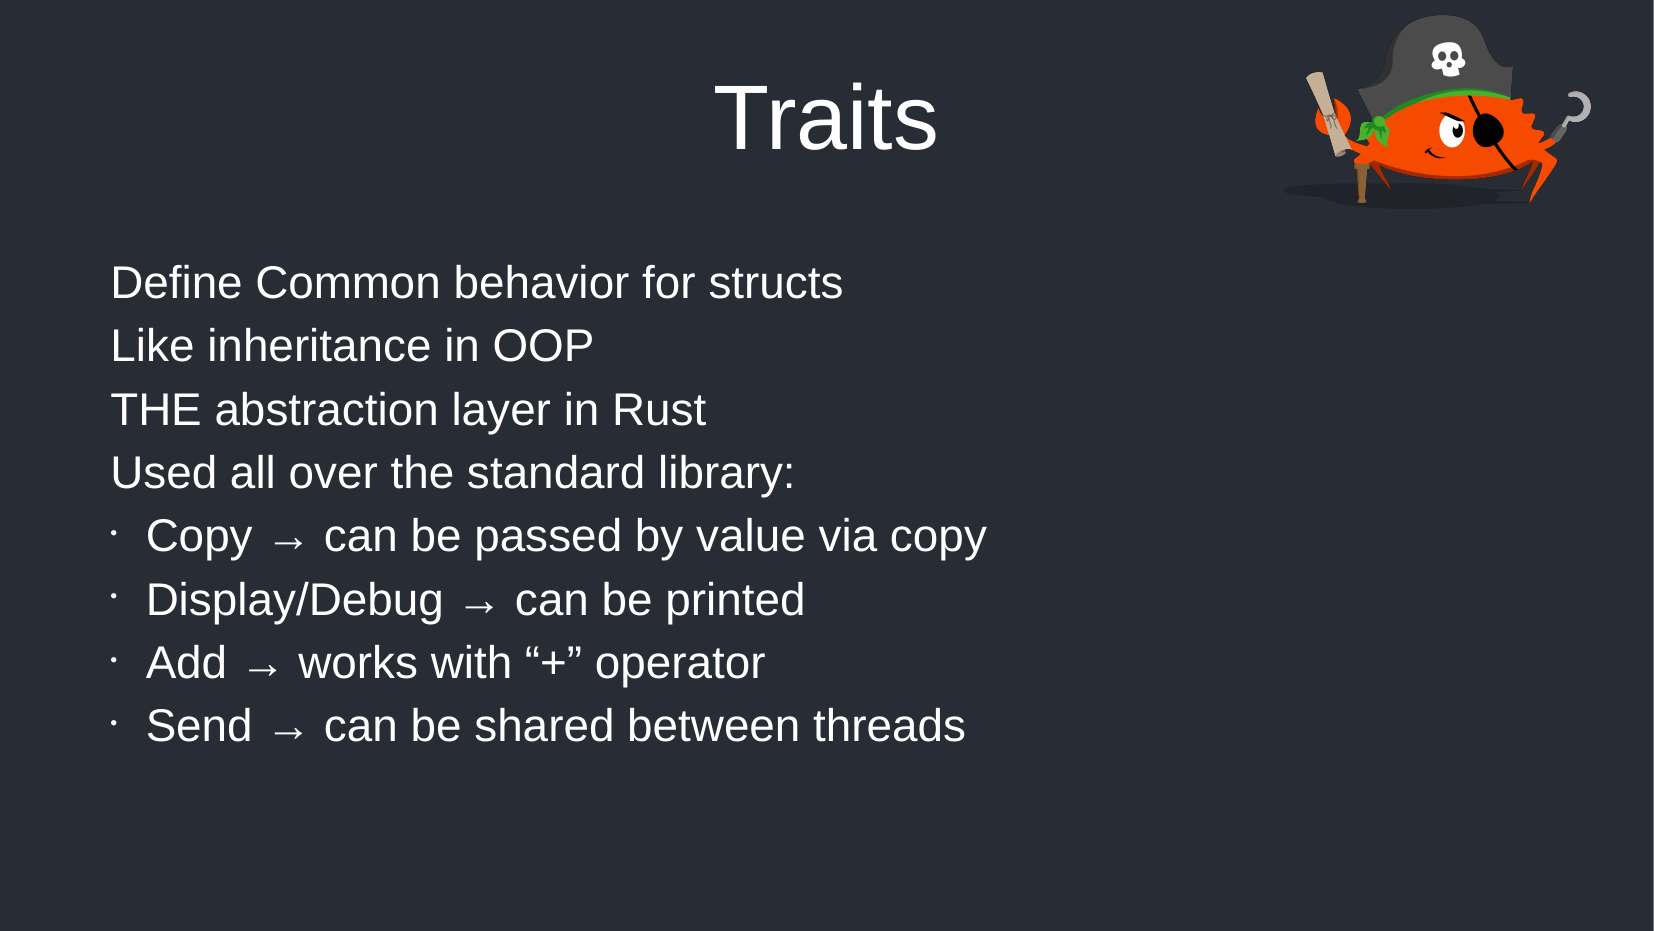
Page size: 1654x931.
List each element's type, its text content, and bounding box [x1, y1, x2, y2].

picture [0, 0, 1654, 931]
text_box Define Common behavior for structs Like inheritance in OOP THE abstraction layer in Rust Used all over the standard library: Copy → can be passed by value via copy Display/Debug → can be printed Add → works with “+” operator Send → can be shared between threads [75, 257, 1564, 752]
title Traits [82, 39, 1283, 196]
